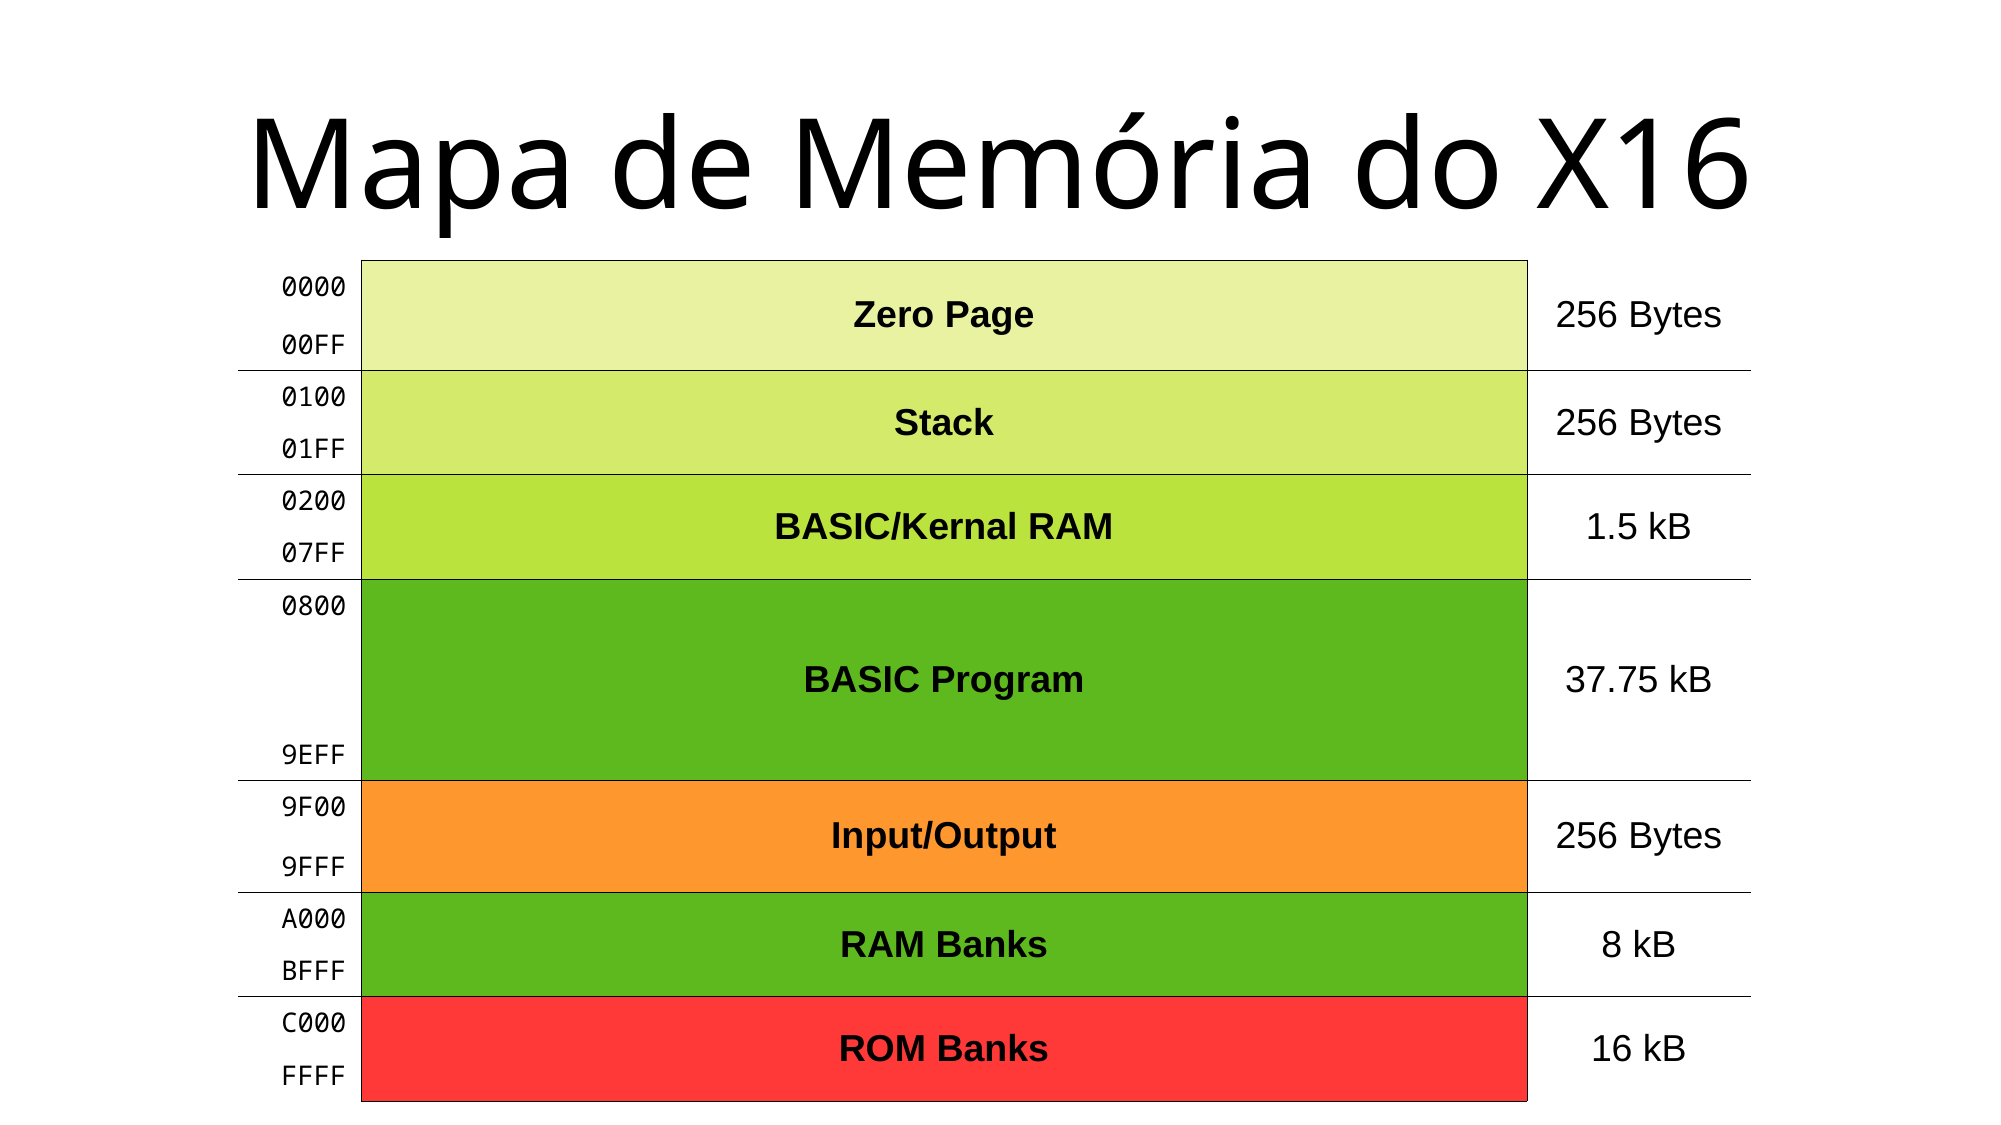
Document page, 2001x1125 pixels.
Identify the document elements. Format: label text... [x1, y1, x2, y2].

table_cell Input/Output [362, 781, 1527, 892]
table_cell 07FF [238, 526, 361, 579]
title Mapa de Memória do X16 [137, 59, 1863, 278]
table_cell C000 [238, 997, 361, 1048]
table_header 256 Bytes [1528, 260, 1751, 370]
table_cell 9F00 [238, 781, 361, 832]
table_cell Stack [362, 371, 1527, 474]
table_cell 1.5 kB [1528, 475, 1751, 579]
table_cell 256 Bytes [1528, 371, 1751, 474]
table_cell FFFF [238, 1048, 361, 1101]
table_header 0000 [238, 260, 361, 312]
table_cell 16 kB [1528, 997, 1751, 1101]
table_cell 0100 [238, 371, 361, 422]
table_cell 256 Bytes [1528, 781, 1751, 892]
table_header Zero Page [362, 261, 1527, 370]
table_cell BASIC/Kernal RAM [362, 475, 1527, 579]
table_cell 0800 [238, 580, 361, 667]
table_cell 8 kB [1528, 893, 1751, 996]
table_cell RAM Banks [362, 893, 1527, 996]
table_cell A000 [238, 893, 361, 944]
table_cell 37.75 kB [1528, 580, 1751, 780]
table_cell 9FFF [238, 832, 361, 892]
table_cell BFFF [238, 944, 361, 996]
table_cell ROM Banks [362, 997, 1527, 1101]
table_cell 01FF [238, 422, 361, 474]
table_cell 9EFF [238, 667, 361, 780]
table_cell 00FF [238, 312, 361, 370]
table_cell 0200 [238, 475, 361, 526]
table_cell BASIC Program [362, 580, 1527, 780]
